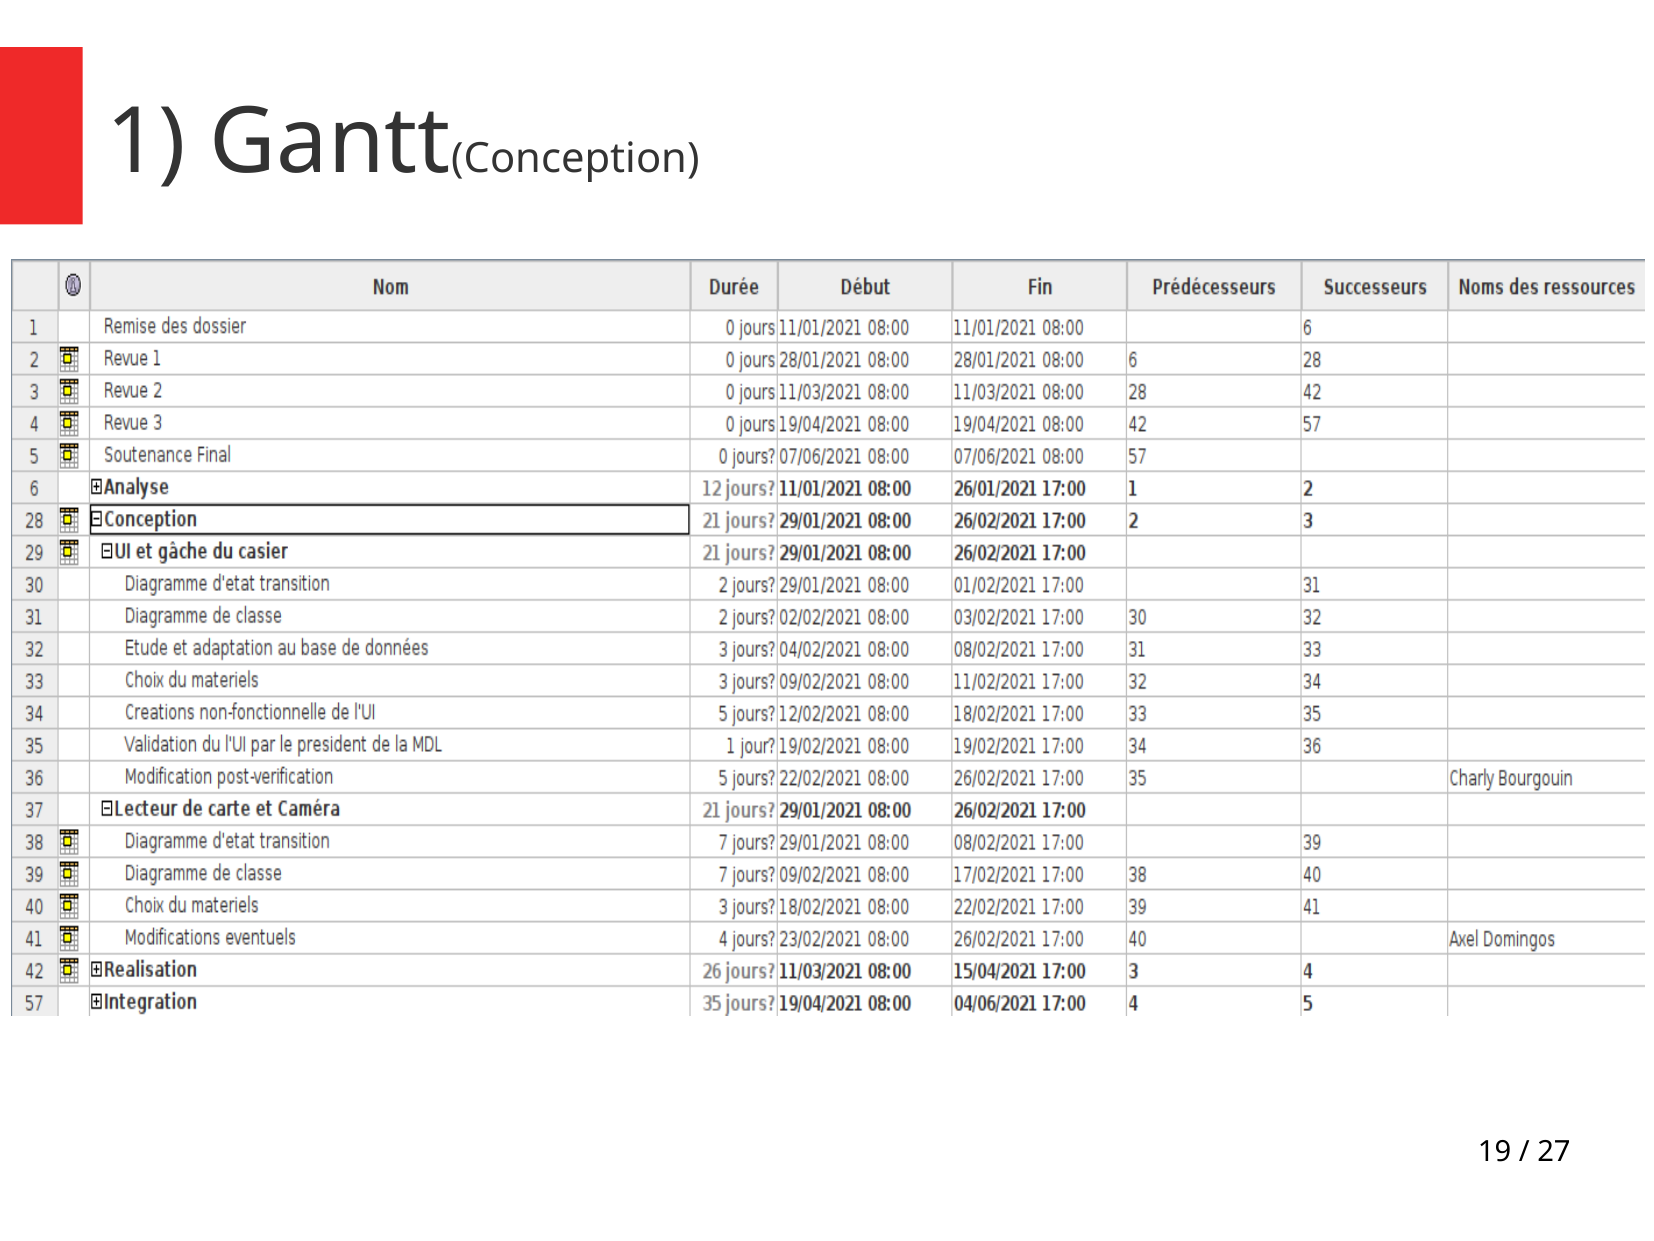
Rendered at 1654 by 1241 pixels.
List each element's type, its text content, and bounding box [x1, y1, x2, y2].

picture [11, 259, 1645, 1016]
title 1) Gantt(Conception) [106, 49, 1619, 225]
